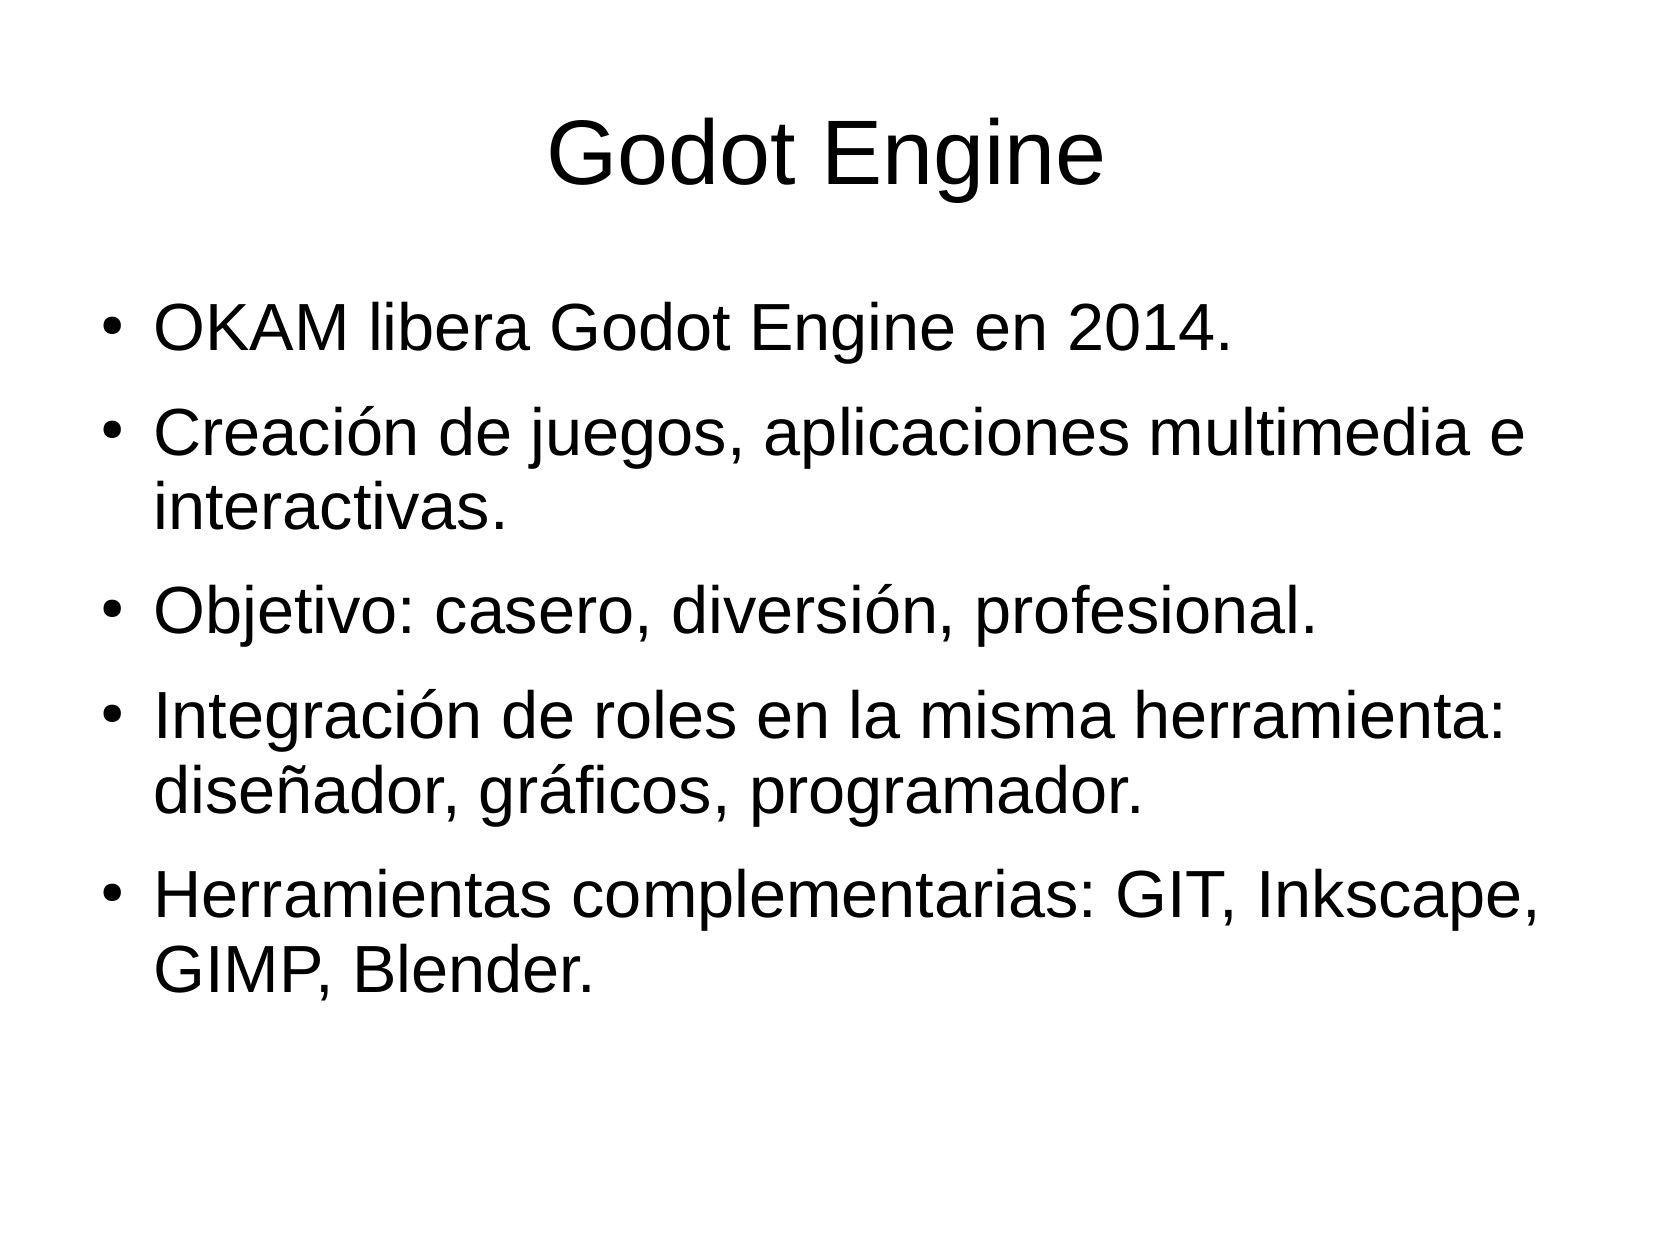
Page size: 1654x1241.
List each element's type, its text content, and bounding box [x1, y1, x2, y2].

title Godot Engine [82, 49, 1571, 257]
list OKAM libera Godot Engine en 2014. Creación de juegos, aplicaciones multimedia e interactivas. Objetivo: casero, diversión, profesional. Integración de roles en la misma herramienta: diseñador, gráficos, programador. Herramientas complementarias: GIT, Inkscape, GIMP, Blender. [82, 290, 1571, 1010]
